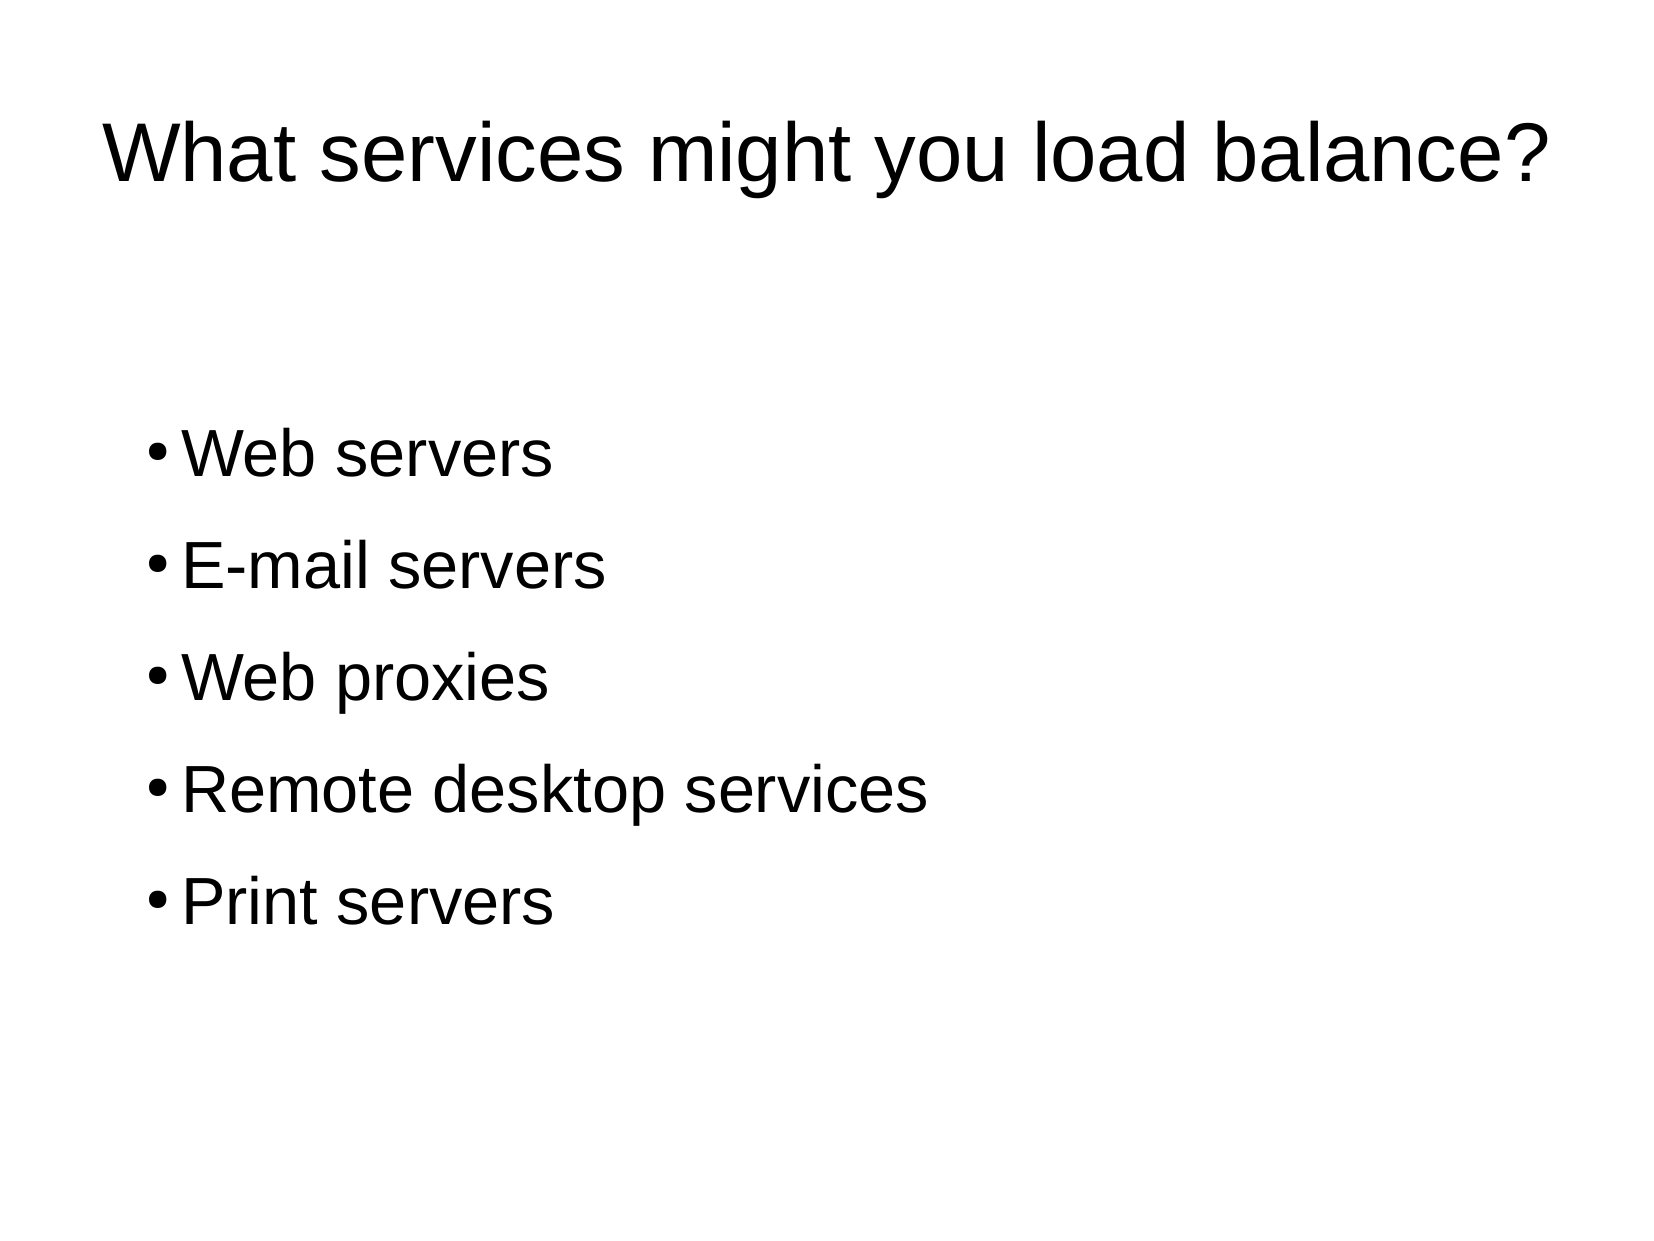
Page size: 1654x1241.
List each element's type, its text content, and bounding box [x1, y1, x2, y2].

text_box Web servers E-mail servers Web proxies Remote desktop services Print servers [130, 371, 945, 947]
title What services might you load balance? [82, 49, 1571, 257]
